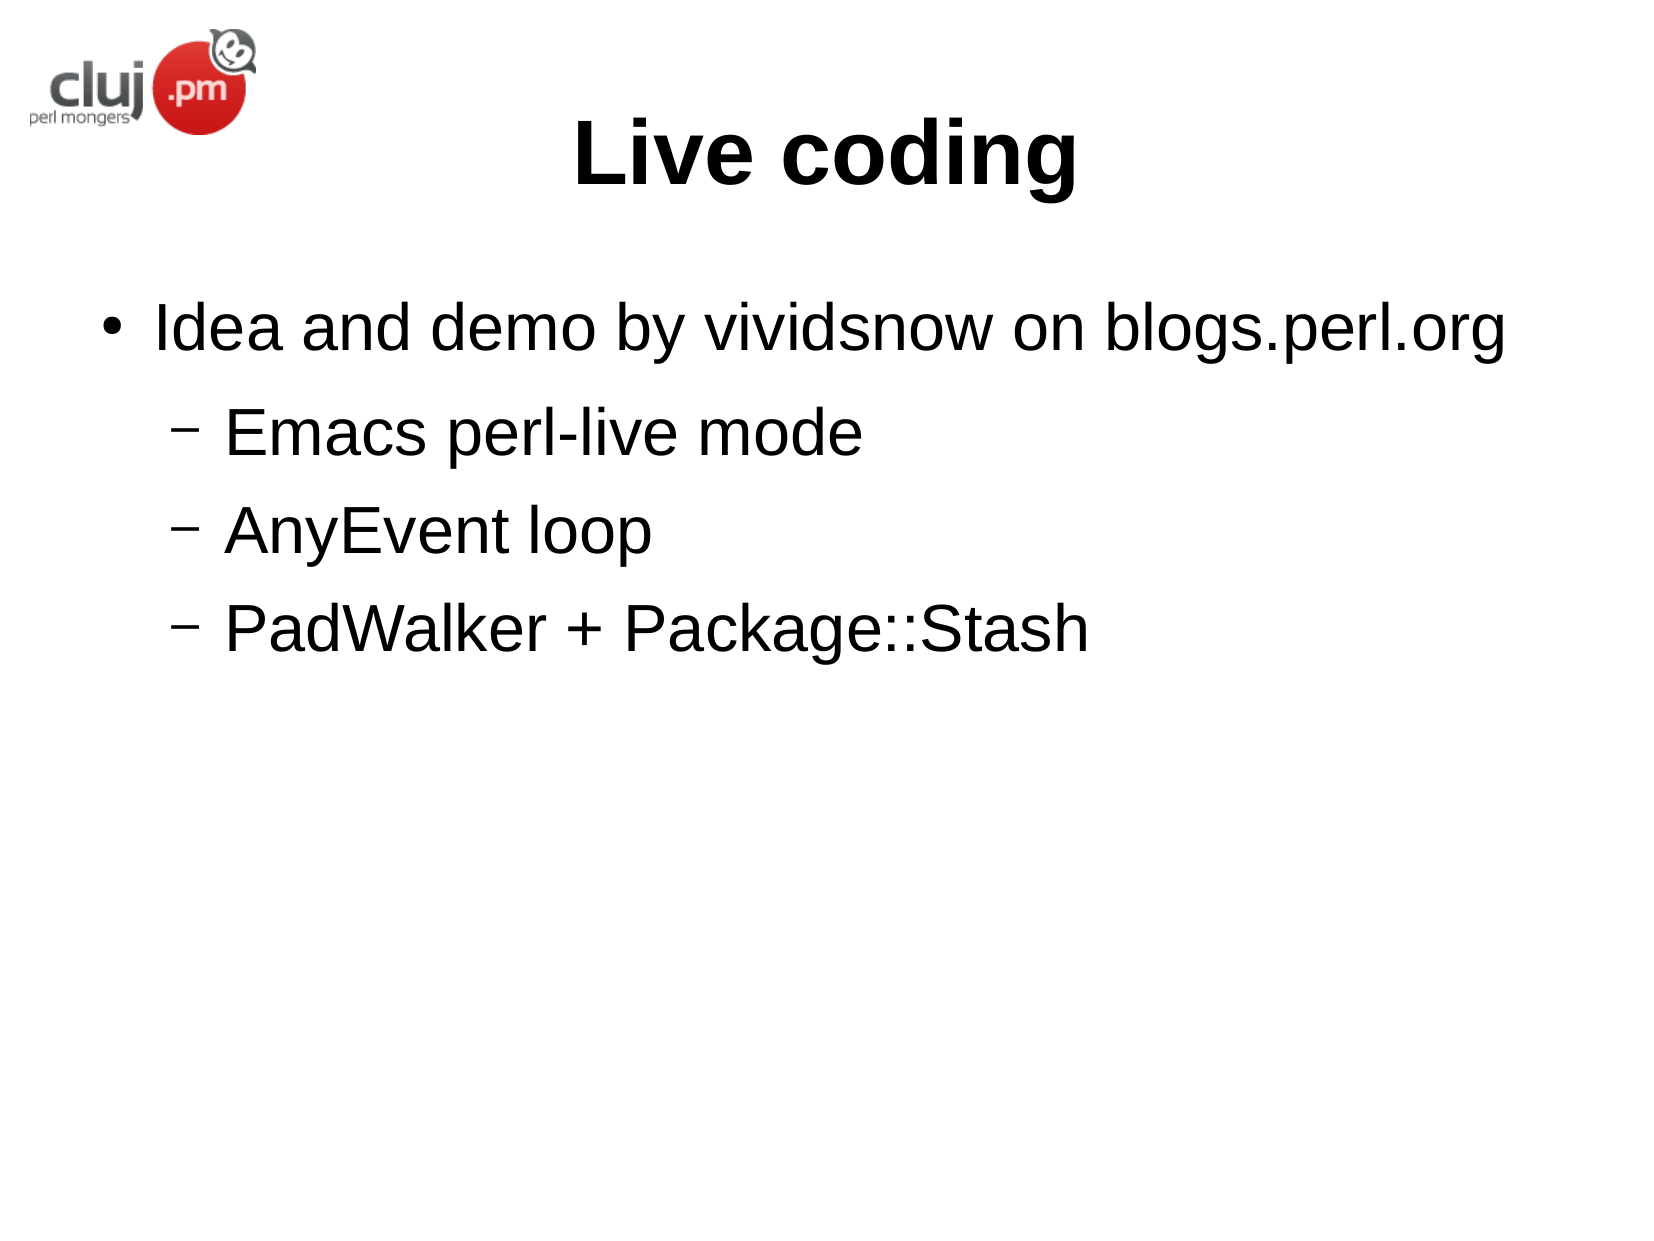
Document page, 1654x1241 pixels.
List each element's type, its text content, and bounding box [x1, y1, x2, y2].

picture [30, 29, 256, 135]
list Idea and demo by vividsnow on blogs.perl.org Emacs perl-live mode AnyEvent loop PadWalker + Package::Stash [82, 290, 1538, 1171]
title Live coding [82, 49, 1571, 257]
